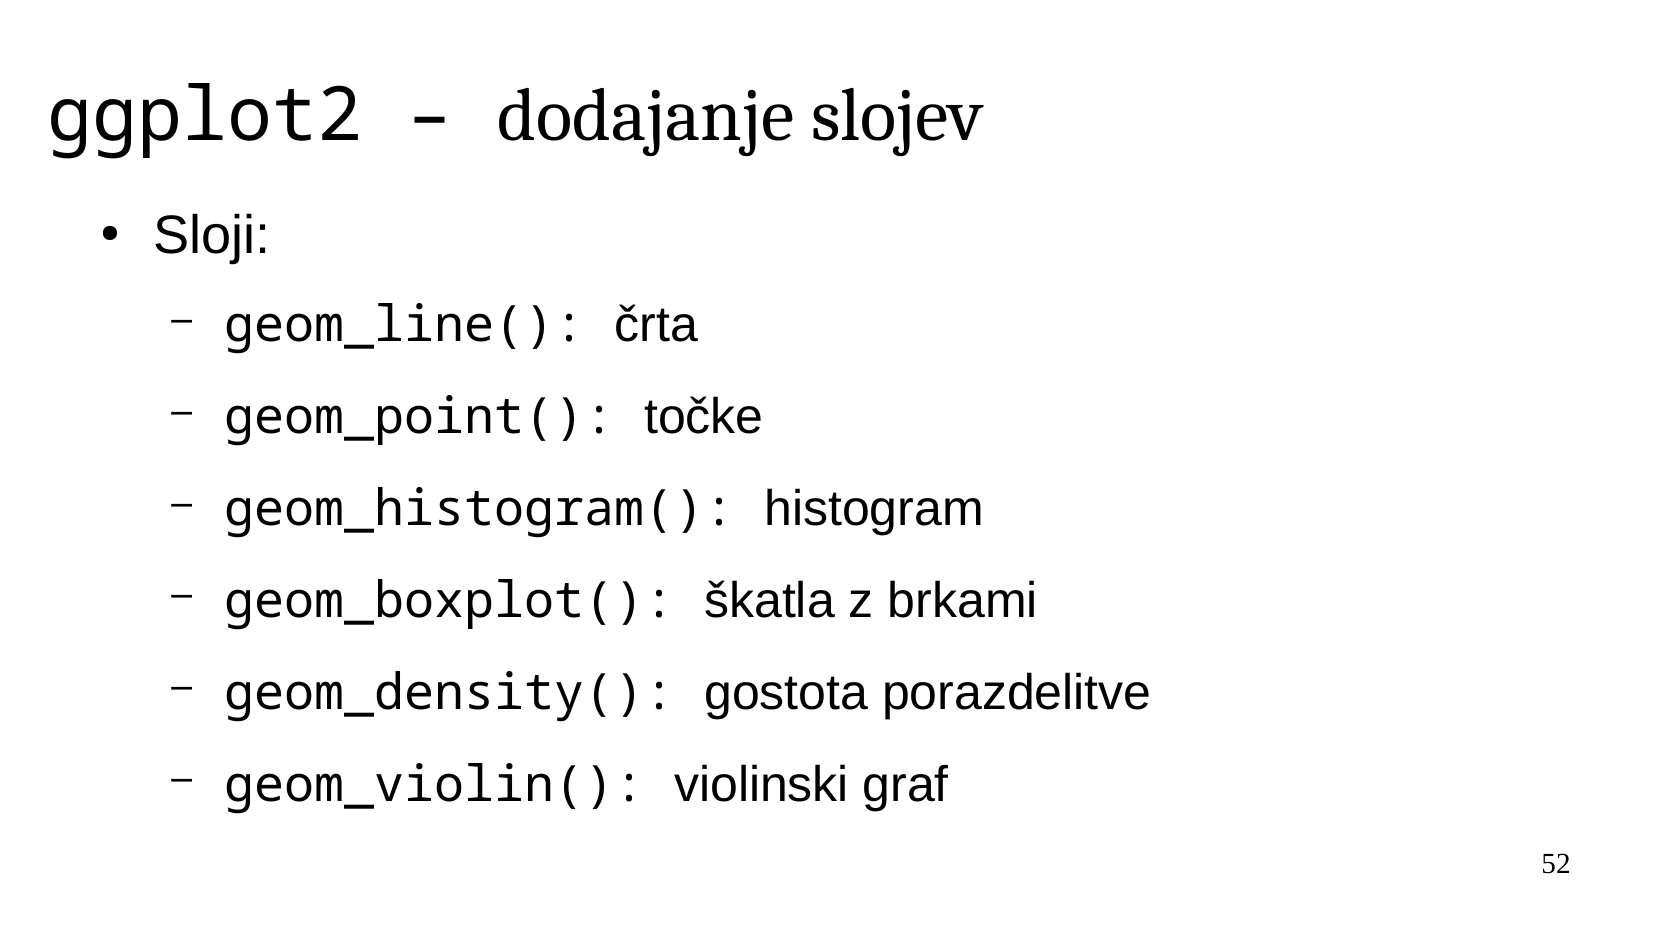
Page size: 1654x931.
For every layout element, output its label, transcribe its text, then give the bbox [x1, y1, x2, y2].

title ggplot2 – dodajanje slojev [47, 33, 1536, 189]
list Sloji: geom_line(): črta geom_point(): točke geom_histogram(): histogram geom_boxplot(): škatla z brkami geom_density(): gostota porazdelitve geom_violin(): violinski graf [82, 204, 1571, 839]
